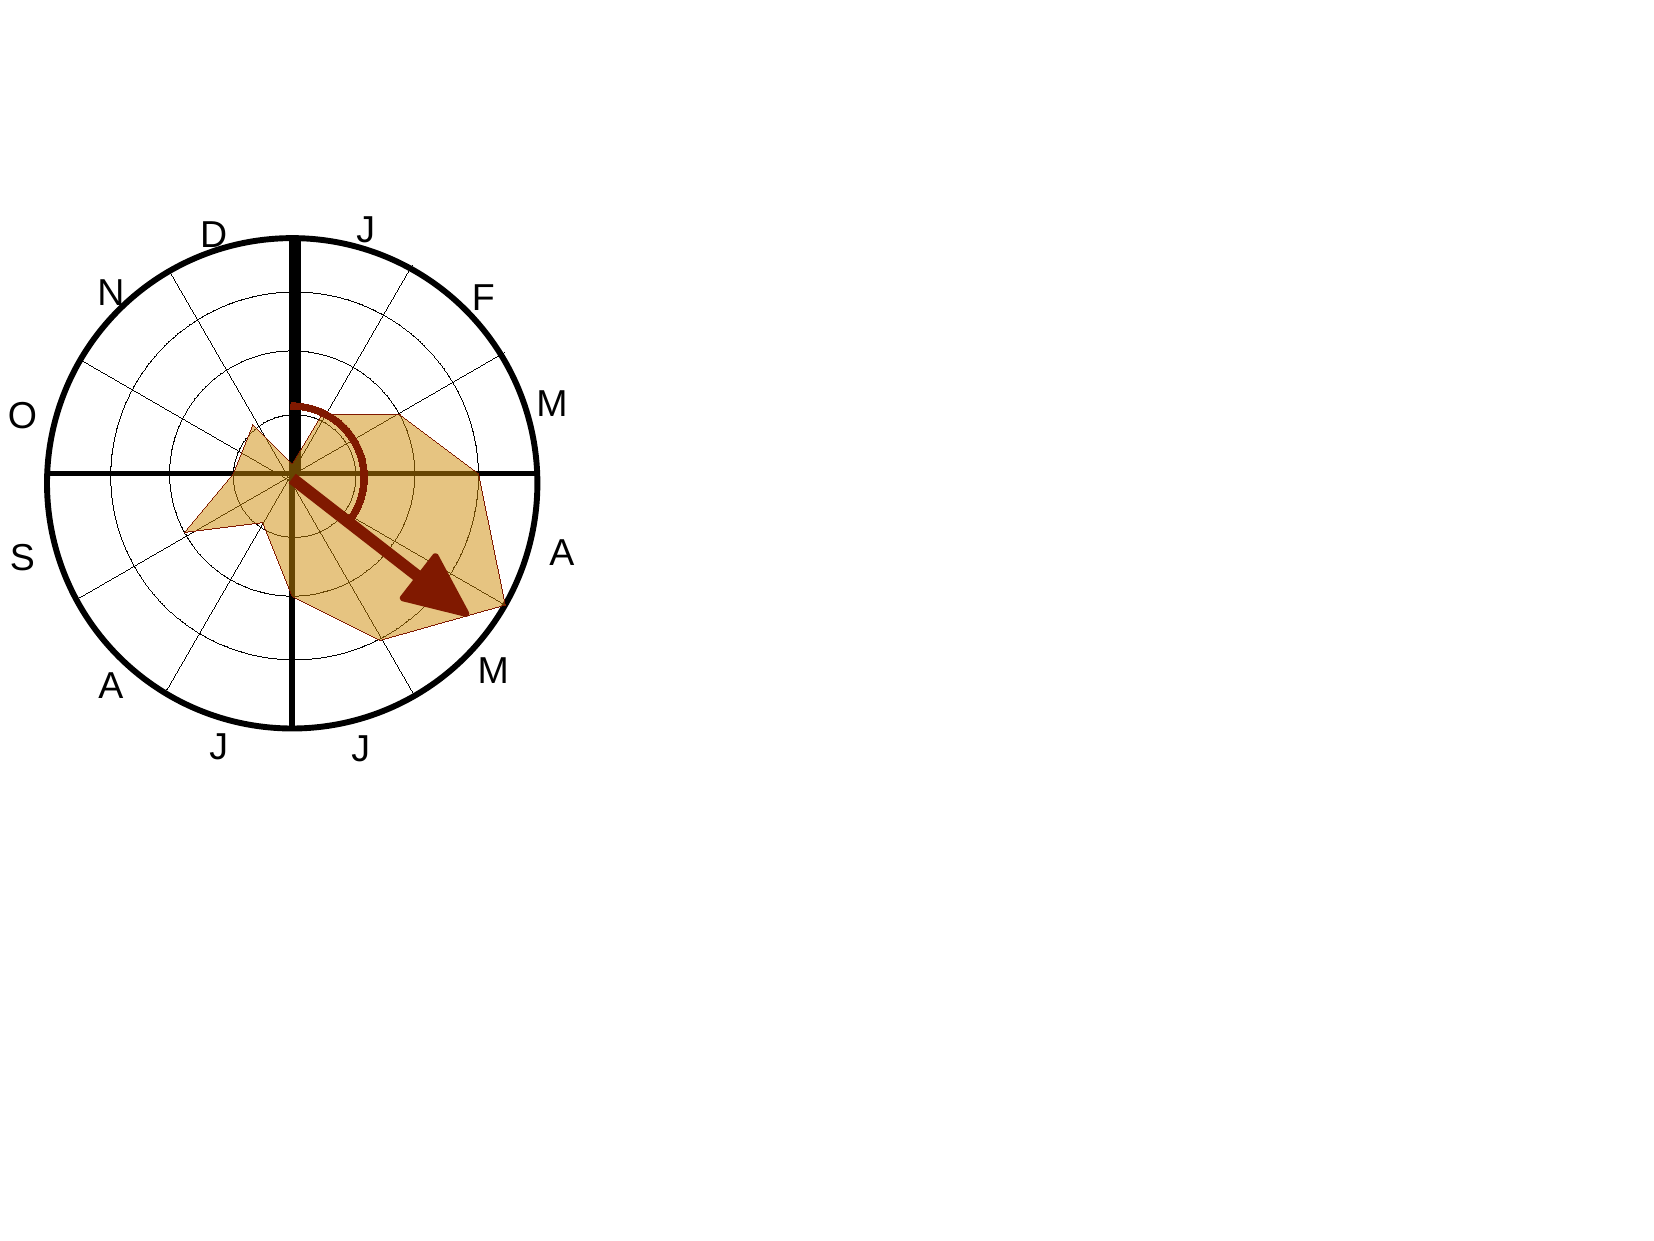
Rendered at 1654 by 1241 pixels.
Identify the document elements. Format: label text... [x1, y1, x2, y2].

text_box [47, 238, 538, 729]
text_box F [449, 269, 518, 327]
text_box J [326, 720, 396, 778]
text_box D [179, 205, 249, 263]
text_box J [331, 200, 401, 258]
text_box A [527, 524, 597, 582]
text_box N [76, 264, 146, 322]
text_box S [0, 529, 57, 587]
text_box O [0, 387, 57, 444]
text_box M [517, 375, 587, 433]
text_box M [458, 642, 528, 699]
text_box J [184, 718, 253, 776]
text_box A [76, 656, 146, 714]
